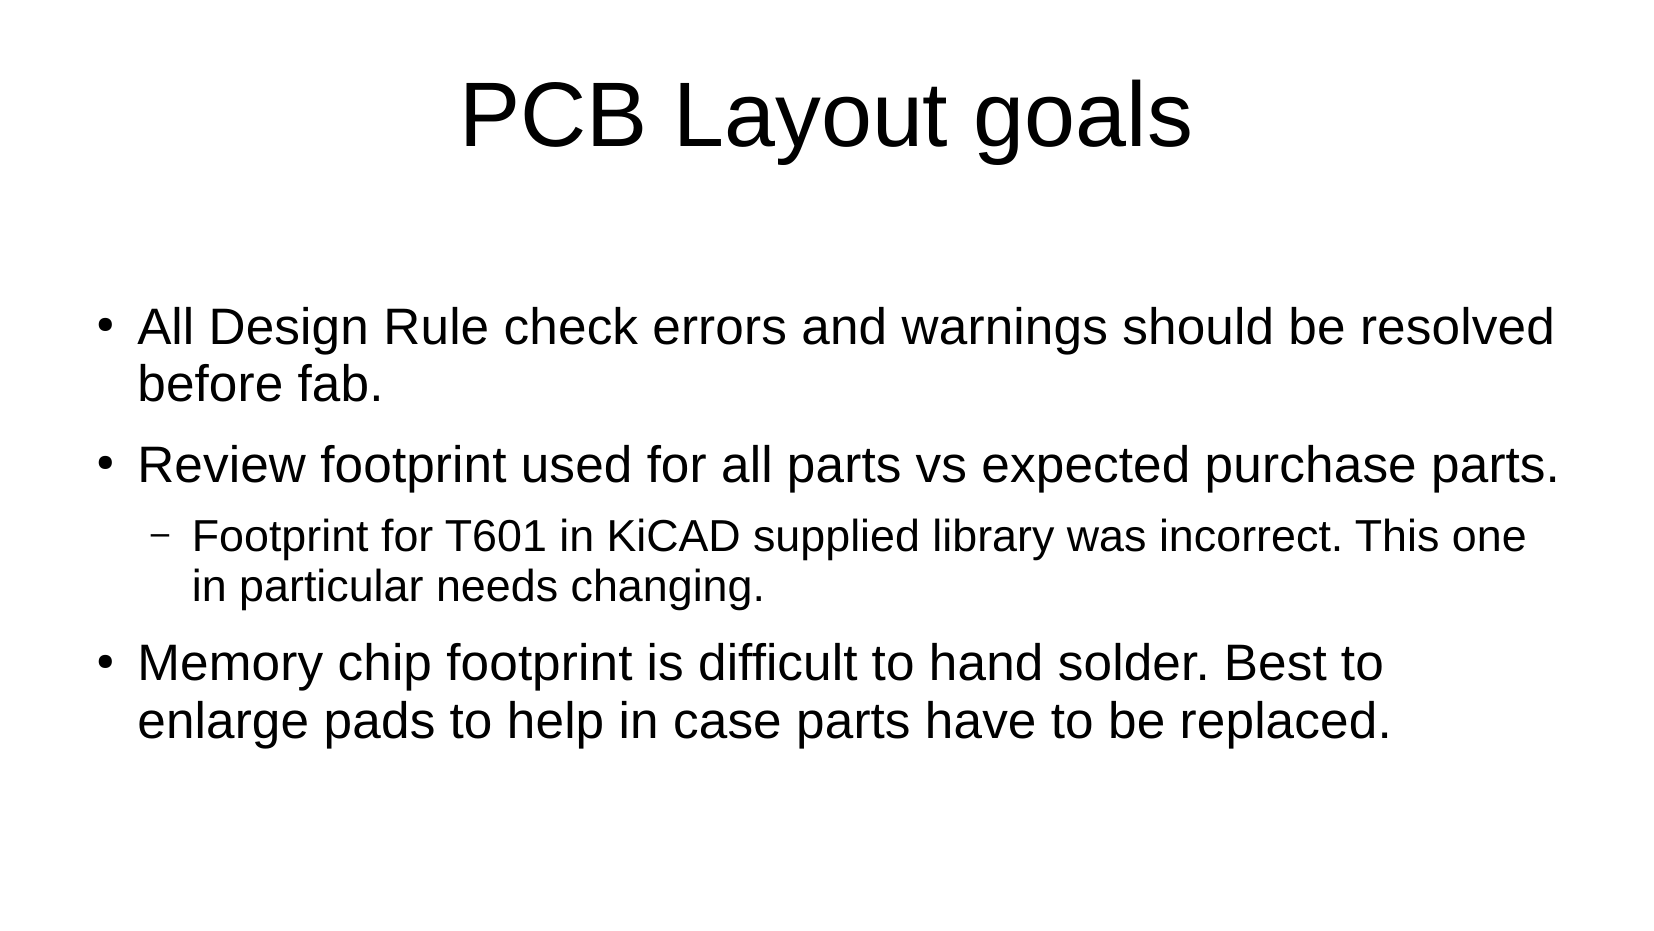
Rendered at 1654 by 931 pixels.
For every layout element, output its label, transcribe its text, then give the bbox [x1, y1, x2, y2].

list All Design Rule check errors and warnings should be resolved before fab. Review footprint used for all parts vs expected purchase parts. Footprint for T601 in KiCAD supplied library was incorrect. This one in particular needs changing. Memory chip footprint is difficult to hand solder. Best to enlarge pads to help in case parts have to be replaced. [82, 217, 1571, 758]
title PCB Layout goals [82, 37, 1571, 193]
